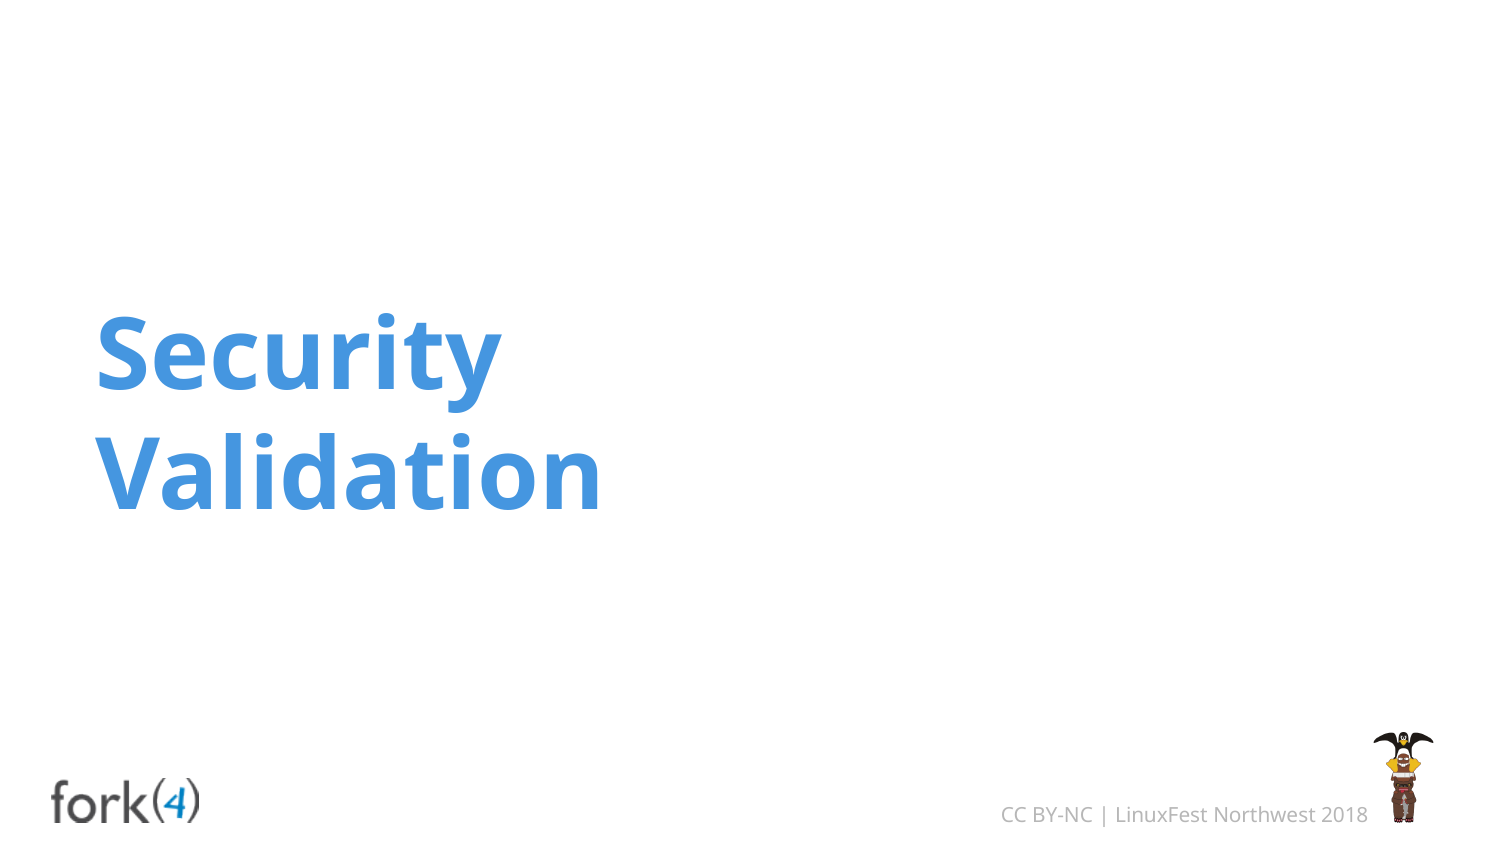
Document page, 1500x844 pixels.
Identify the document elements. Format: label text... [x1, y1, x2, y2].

title Security Validation [80, 73, 1125, 745]
picture [51, 778, 199, 823]
picture [1358, 732, 1449, 823]
